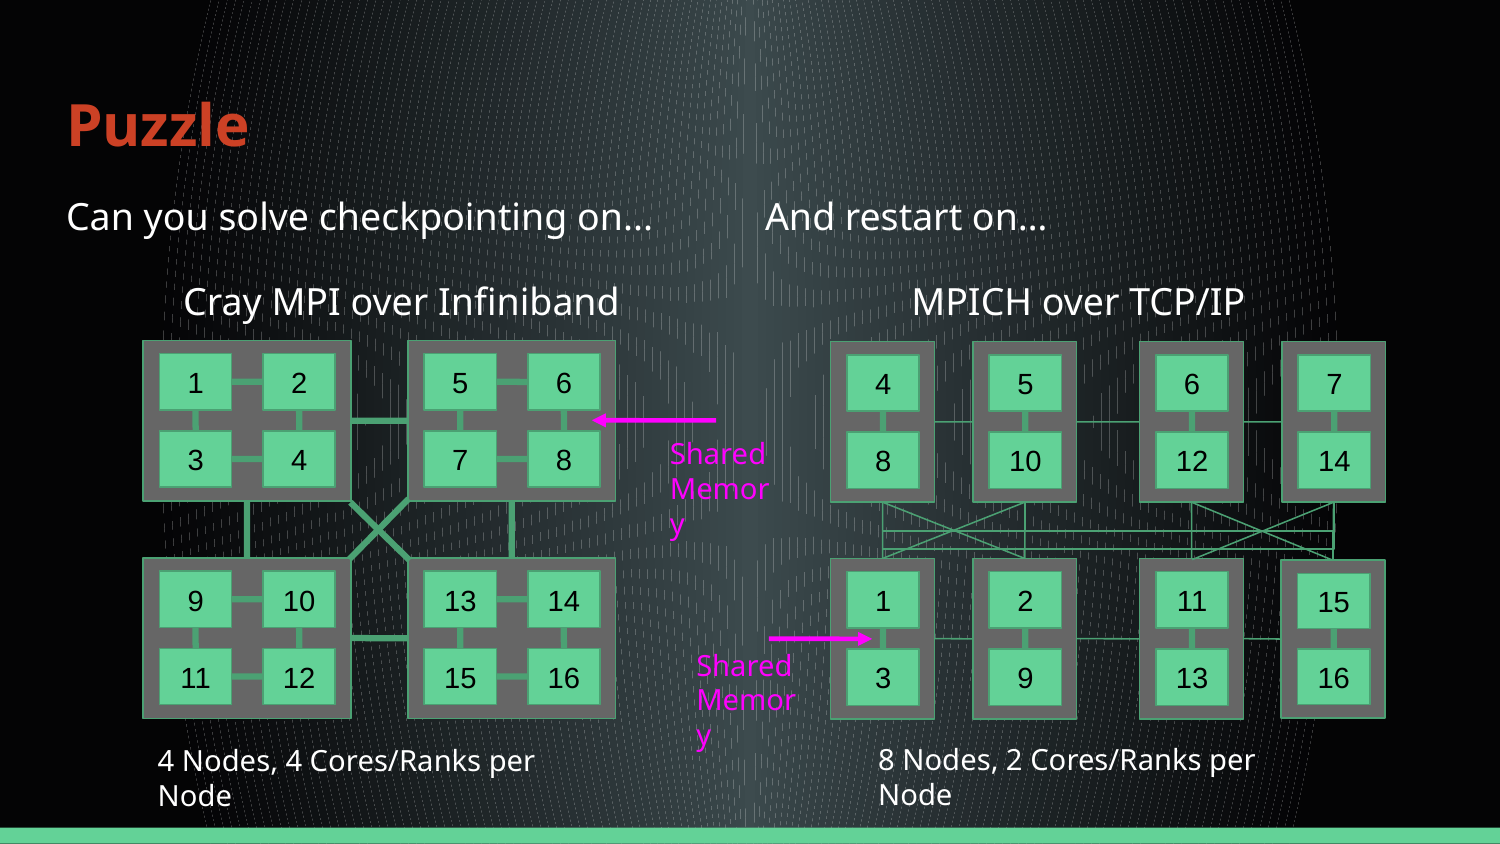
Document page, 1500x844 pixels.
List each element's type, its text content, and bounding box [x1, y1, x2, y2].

text_box 4 Nodes, 4 Cores/Ranks per Node [142, 727, 616, 793]
text_box [1281, 341, 1386, 503]
text_box [972, 341, 1077, 503]
text_box Shared Memory [681, 631, 818, 726]
text_box 8 Nodes, 2 Cores/Ranks per Node [863, 726, 1336, 792]
text_box 13 [1155, 648, 1229, 706]
text_box [143, 340, 351, 501]
text_box [830, 558, 935, 719]
text_box 10 [989, 432, 1062, 489]
text_box 8 [527, 430, 601, 488]
text_box 8 [846, 432, 920, 489]
text_box 16 [527, 648, 601, 705]
text_box Shared Memory [654, 420, 792, 499]
list Can you solve checkpointing on... Cray MPI over Infiniband [51, 171, 750, 318]
text_box 12 [1155, 432, 1229, 489]
text_box 3 [846, 648, 920, 706]
text_box 14 [527, 571, 601, 628]
text_box 13 [424, 571, 497, 628]
text_box 5 [989, 354, 1062, 412]
text_box 14 [1298, 432, 1371, 489]
text_box 1 [159, 353, 232, 410]
text_box 9 [989, 648, 1062, 706]
text_box 9 [159, 571, 232, 628]
text_box 10 [263, 571, 336, 628]
text_box 12 [263, 648, 336, 705]
text_box 11 [159, 648, 232, 705]
text_box [1139, 341, 1244, 503]
text_box 2 [989, 571, 1062, 629]
text_box [1139, 558, 1244, 719]
text_box 7 [1298, 354, 1371, 412]
text_box 3 [159, 430, 232, 488]
list And restart on… MPICH over TCP/IP [750, 171, 1449, 318]
text_box 4 [846, 354, 920, 412]
text_box 11 [1155, 571, 1229, 629]
text_box 15 [1297, 573, 1370, 629]
text_box 6 [527, 353, 601, 410]
text_box 4 [263, 430, 336, 488]
text_box [407, 557, 616, 719]
text_box 16 [1297, 649, 1370, 705]
text_box [972, 558, 1077, 719]
text_box 15 [424, 648, 497, 705]
text_box [407, 340, 616, 501]
text_box 2 [263, 353, 336, 410]
text_box [143, 557, 351, 719]
title Puzzle [51, 72, 1449, 167]
text_box [1281, 560, 1386, 718]
text_box 6 [1155, 354, 1229, 412]
text_box 5 [424, 353, 497, 410]
text_box 7 [424, 430, 497, 488]
text_box [830, 341, 935, 503]
text_box 1 [846, 571, 920, 629]
